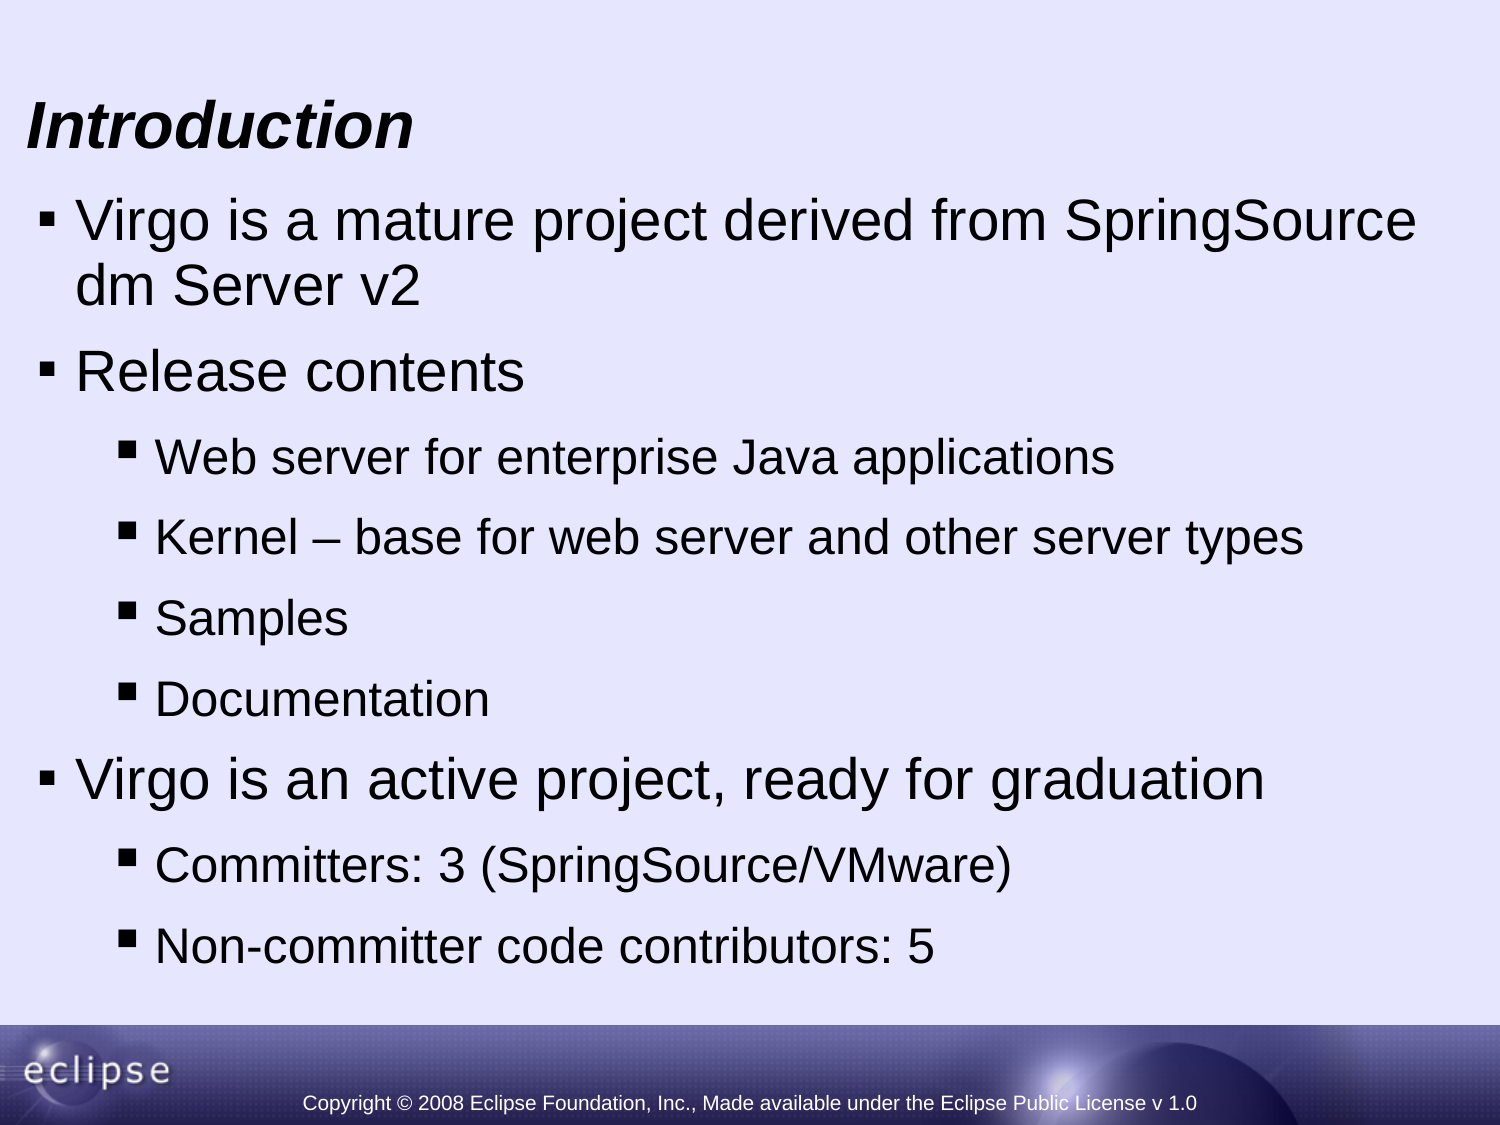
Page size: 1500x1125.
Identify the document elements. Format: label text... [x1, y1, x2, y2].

picture [0, 1025, 1500, 1125]
title Introduction [26, 84, 1474, 172]
list Virgo is a mature project derived from SpringSource dm Server v2 Release contents Web server for enterprise Java applications Kernel – base for web server and other server types Samples Documentation Virgo is an active project, ready for graduation Committers: 3 (SpringSource/VMware) Non-committer code contributors: 5 [37, 187, 1463, 1021]
